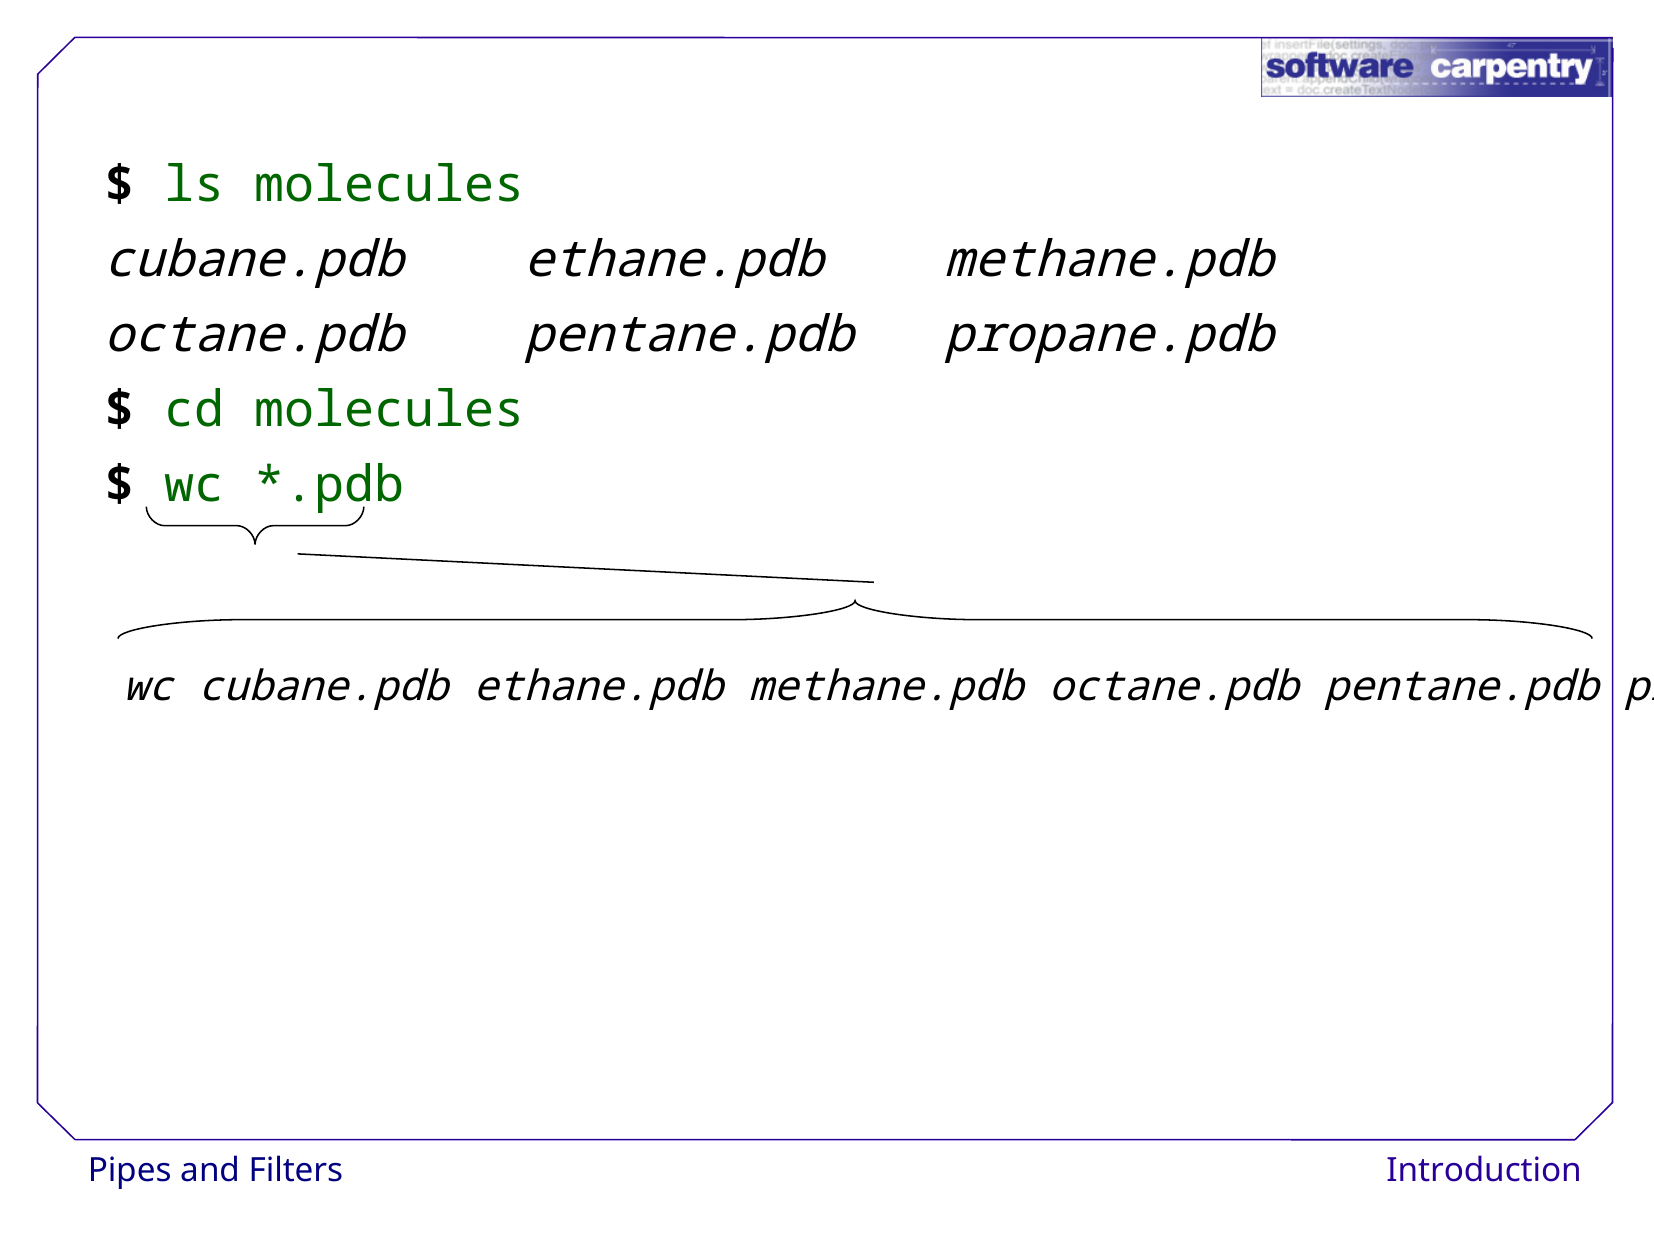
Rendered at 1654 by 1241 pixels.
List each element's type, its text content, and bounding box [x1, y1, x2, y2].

text_box wc cubane.pdb ethane.pdb methane.pdb octane.pdb pentane.pdb propane.pdb [108, 638, 1546, 734]
picture [1261, 39, 1613, 97]
text_box $ ls molecules cubane.pdb ethane.pdb methane.pdb octane.pdb pentane.pdb propane.pdb $ cd molecules $ wc *.pdb [120, 604, 1512, 638]
text_box $ ls molecules cubane.pdb ethane.pdb methane.pdb octane.pdb pentane.pdb propane.pdb $ cd molecules $ wc *.pdb [89, 128, 1512, 1131]
